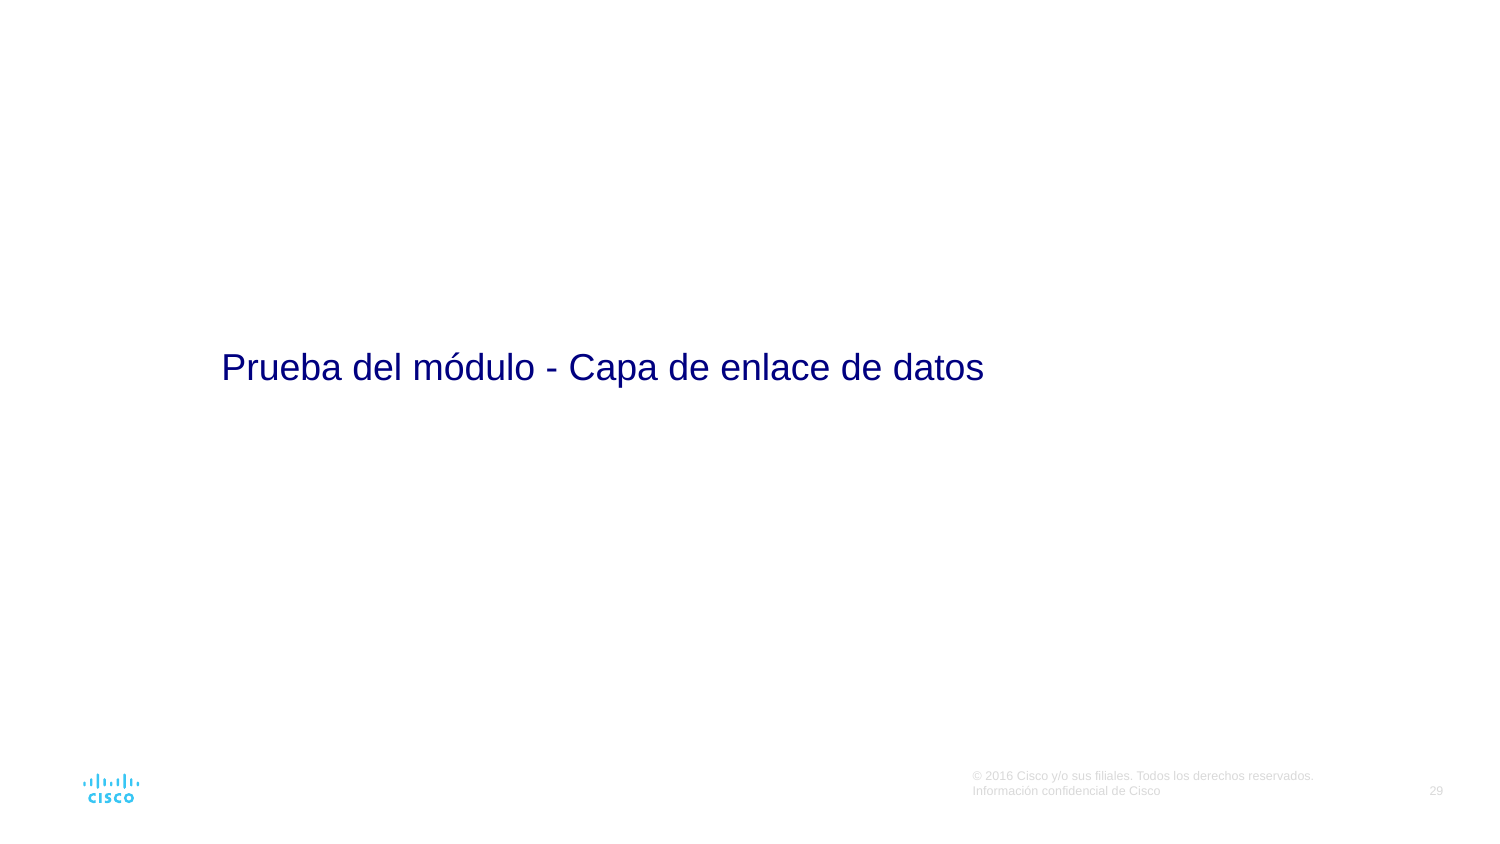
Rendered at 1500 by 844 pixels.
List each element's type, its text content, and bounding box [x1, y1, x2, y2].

text_box Prueba del módulo - Capa de enlace de datos [206, 338, 1205, 414]
